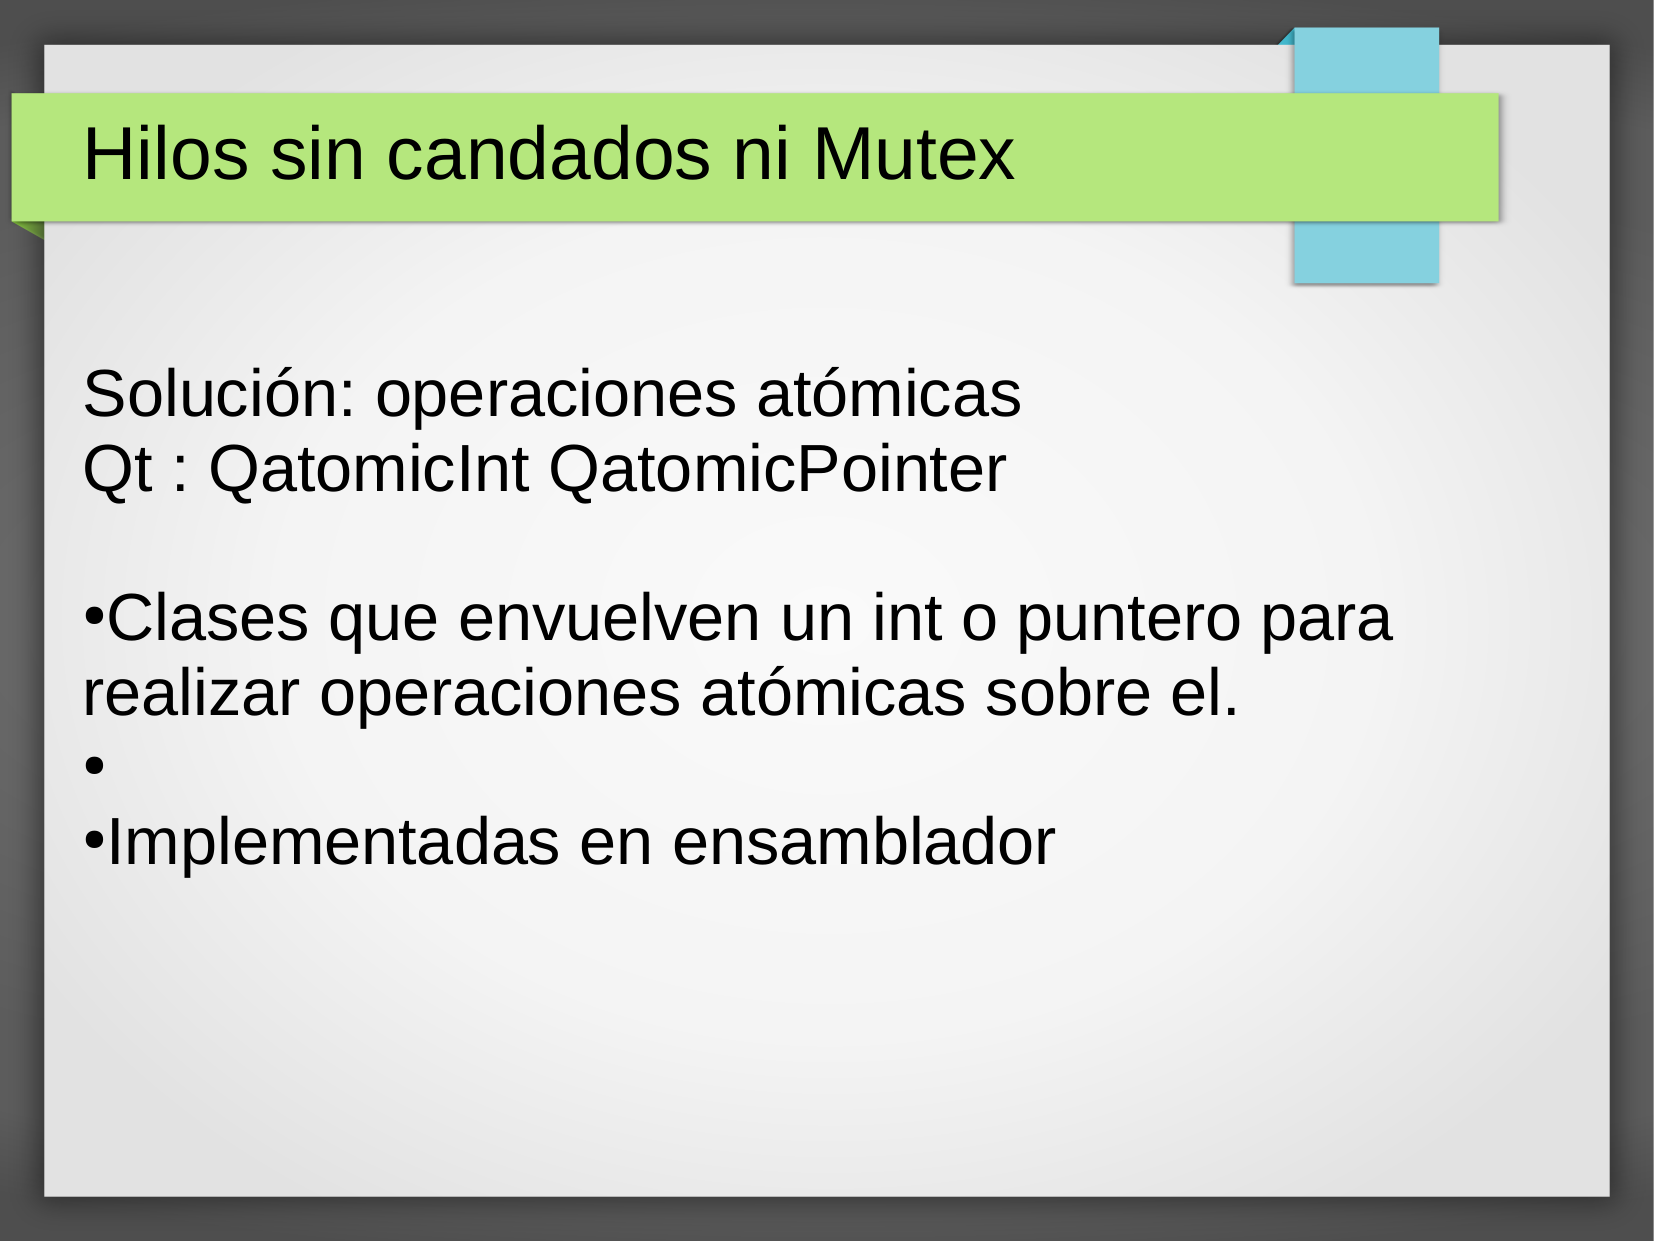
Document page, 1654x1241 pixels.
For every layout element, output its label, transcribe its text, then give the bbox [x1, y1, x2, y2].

subtitle Solución: operaciones atómicas Qt : QatomicInt QatomicPointer Clases que envuelven un int o puntero para realizar operaciones atómicas sobre el. Implementadas en ensamblador [82, 295, 1571, 1015]
picture [0, 0, 1654, 1241]
title Hilos sin candados ni Mutex [82, 94, 1264, 213]
